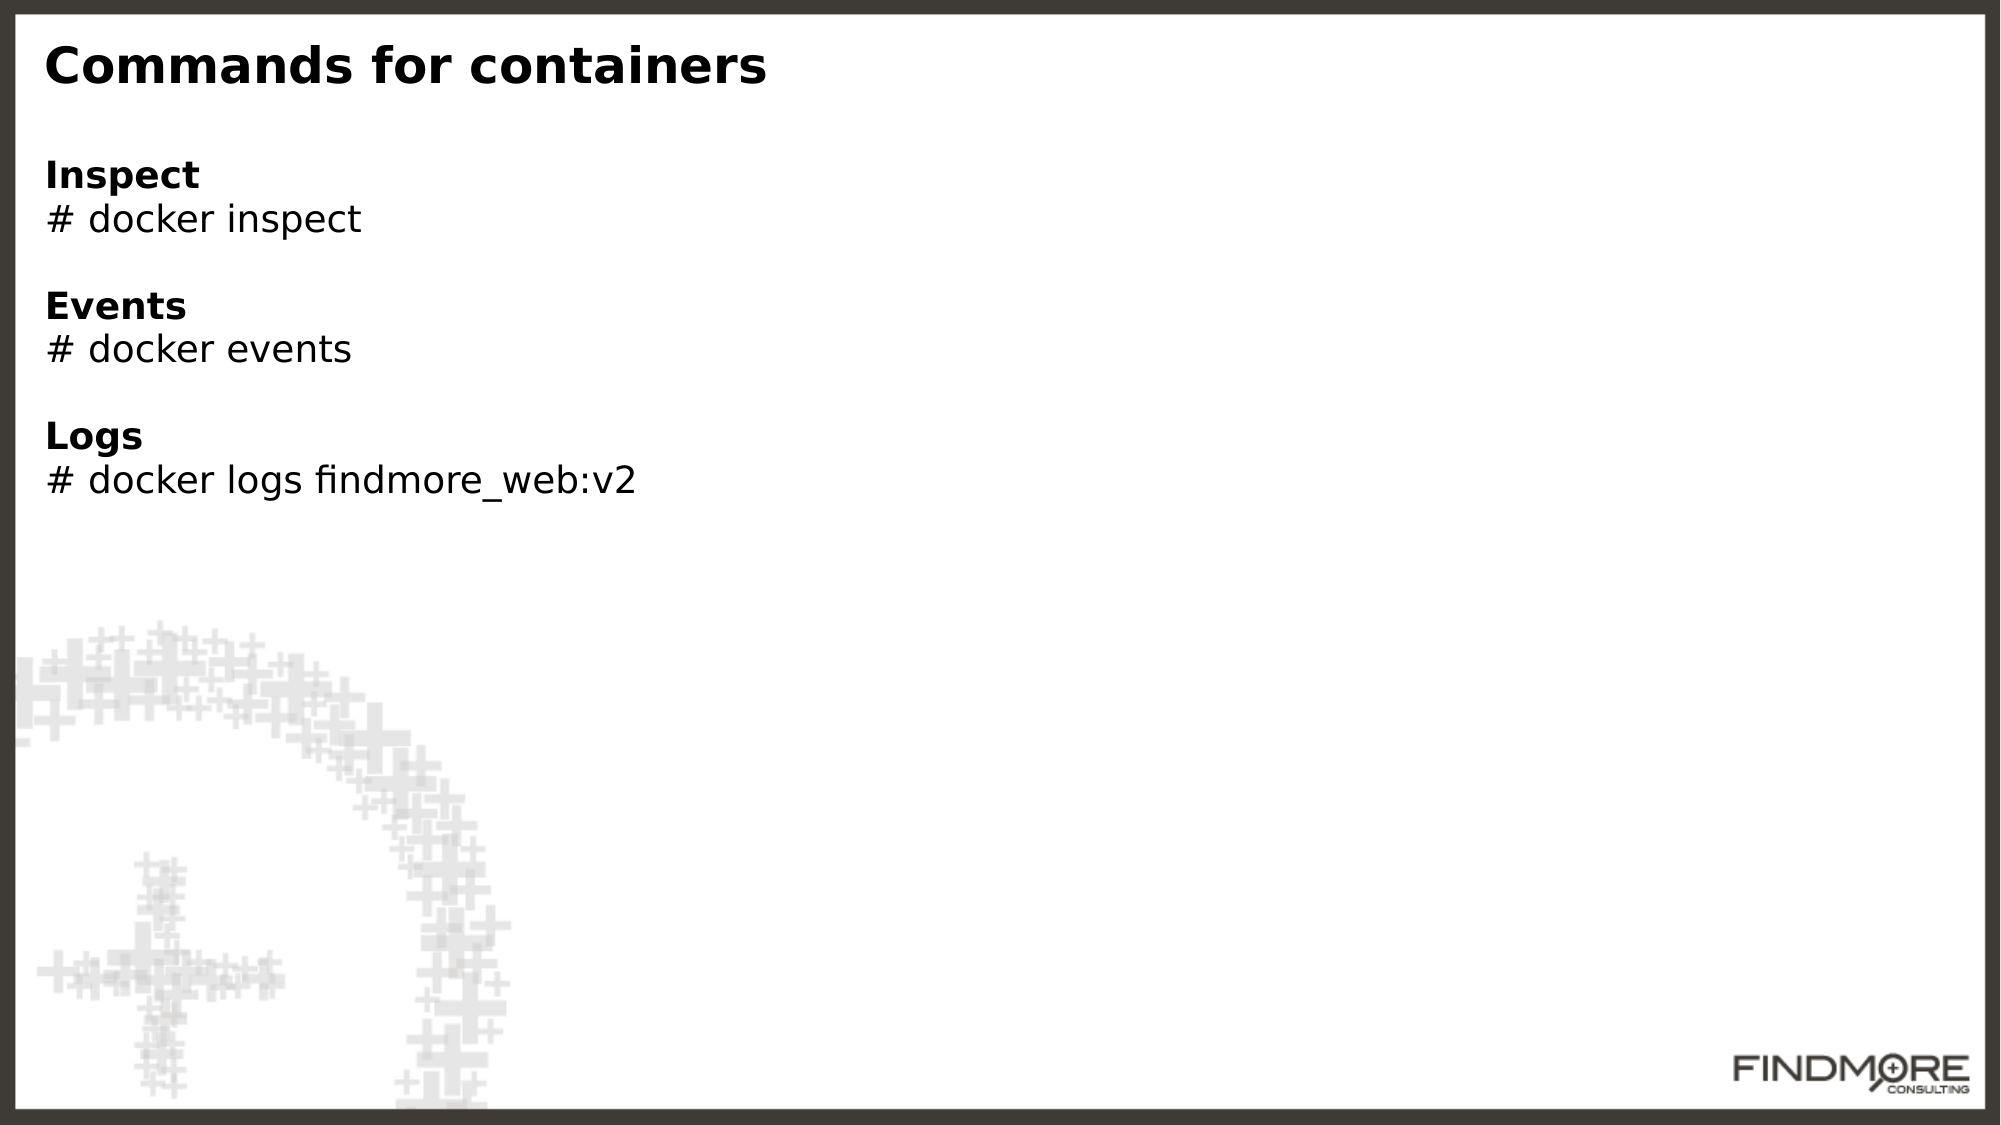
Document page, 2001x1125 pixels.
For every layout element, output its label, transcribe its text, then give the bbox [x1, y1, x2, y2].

text_box Commands for containers Inspect # docker inspect Events # docker events Logs # docker logs findmore_web:v2 [30, 30, 1951, 1036]
picture [0, 0, 2001, 1125]
